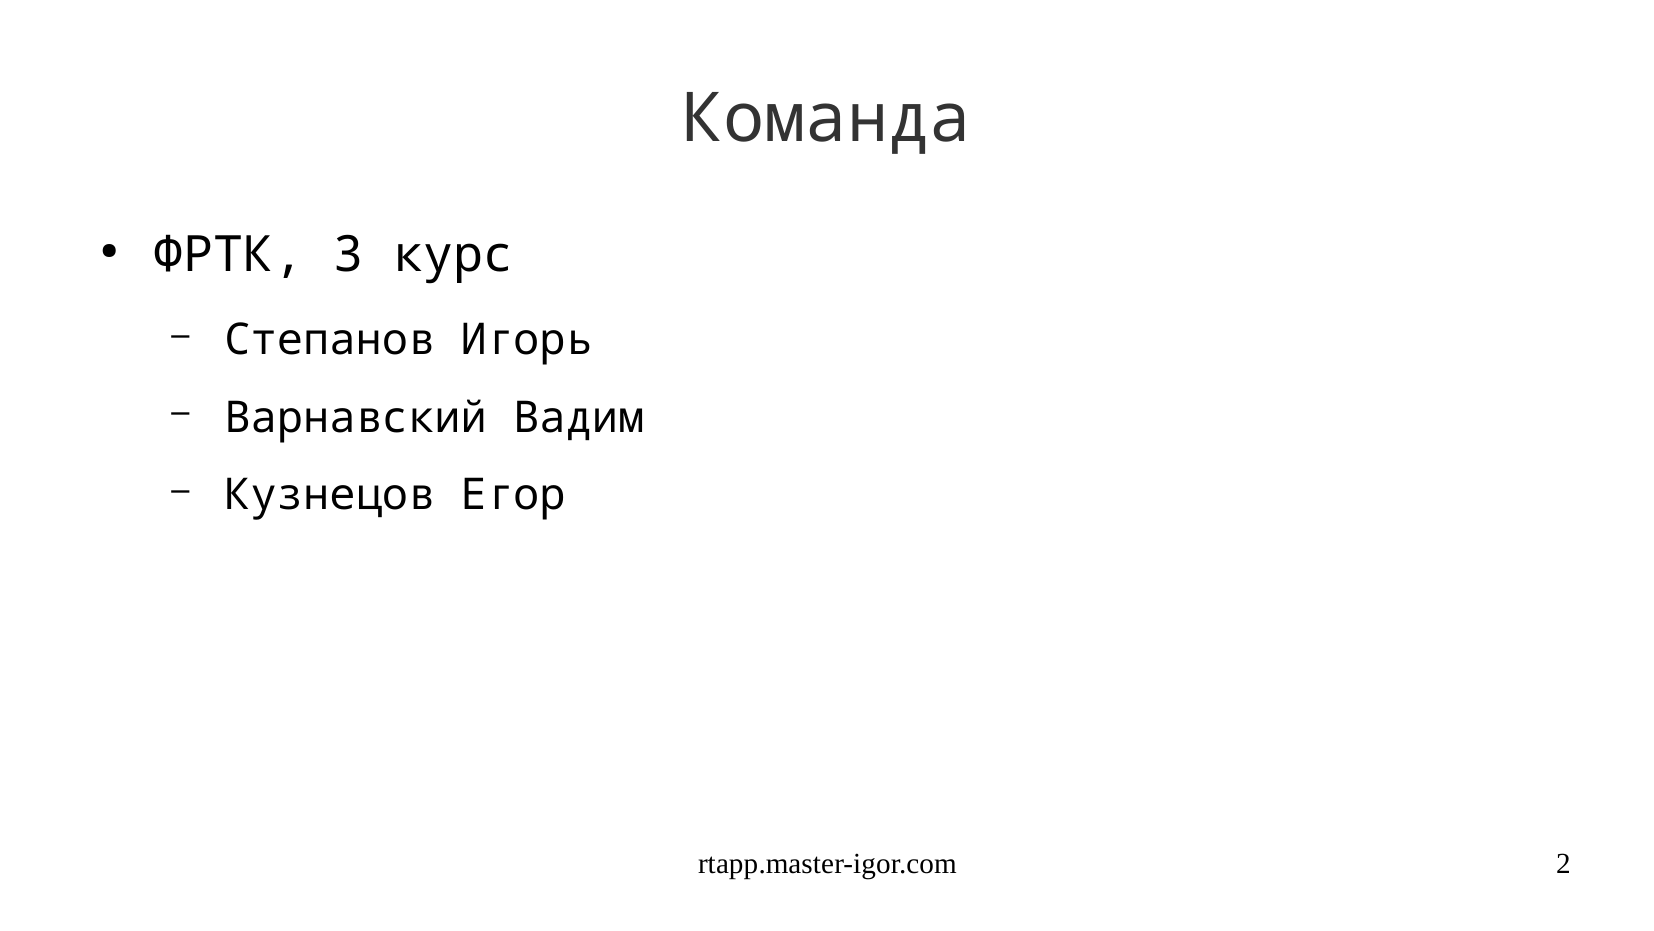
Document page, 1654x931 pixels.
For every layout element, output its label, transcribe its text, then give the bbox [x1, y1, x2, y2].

title Команда [82, 37, 1571, 193]
list ФРТК, 3 курс Степанов Игорь Варнавский Вадим Кузнецов Егор [82, 217, 1571, 758]
